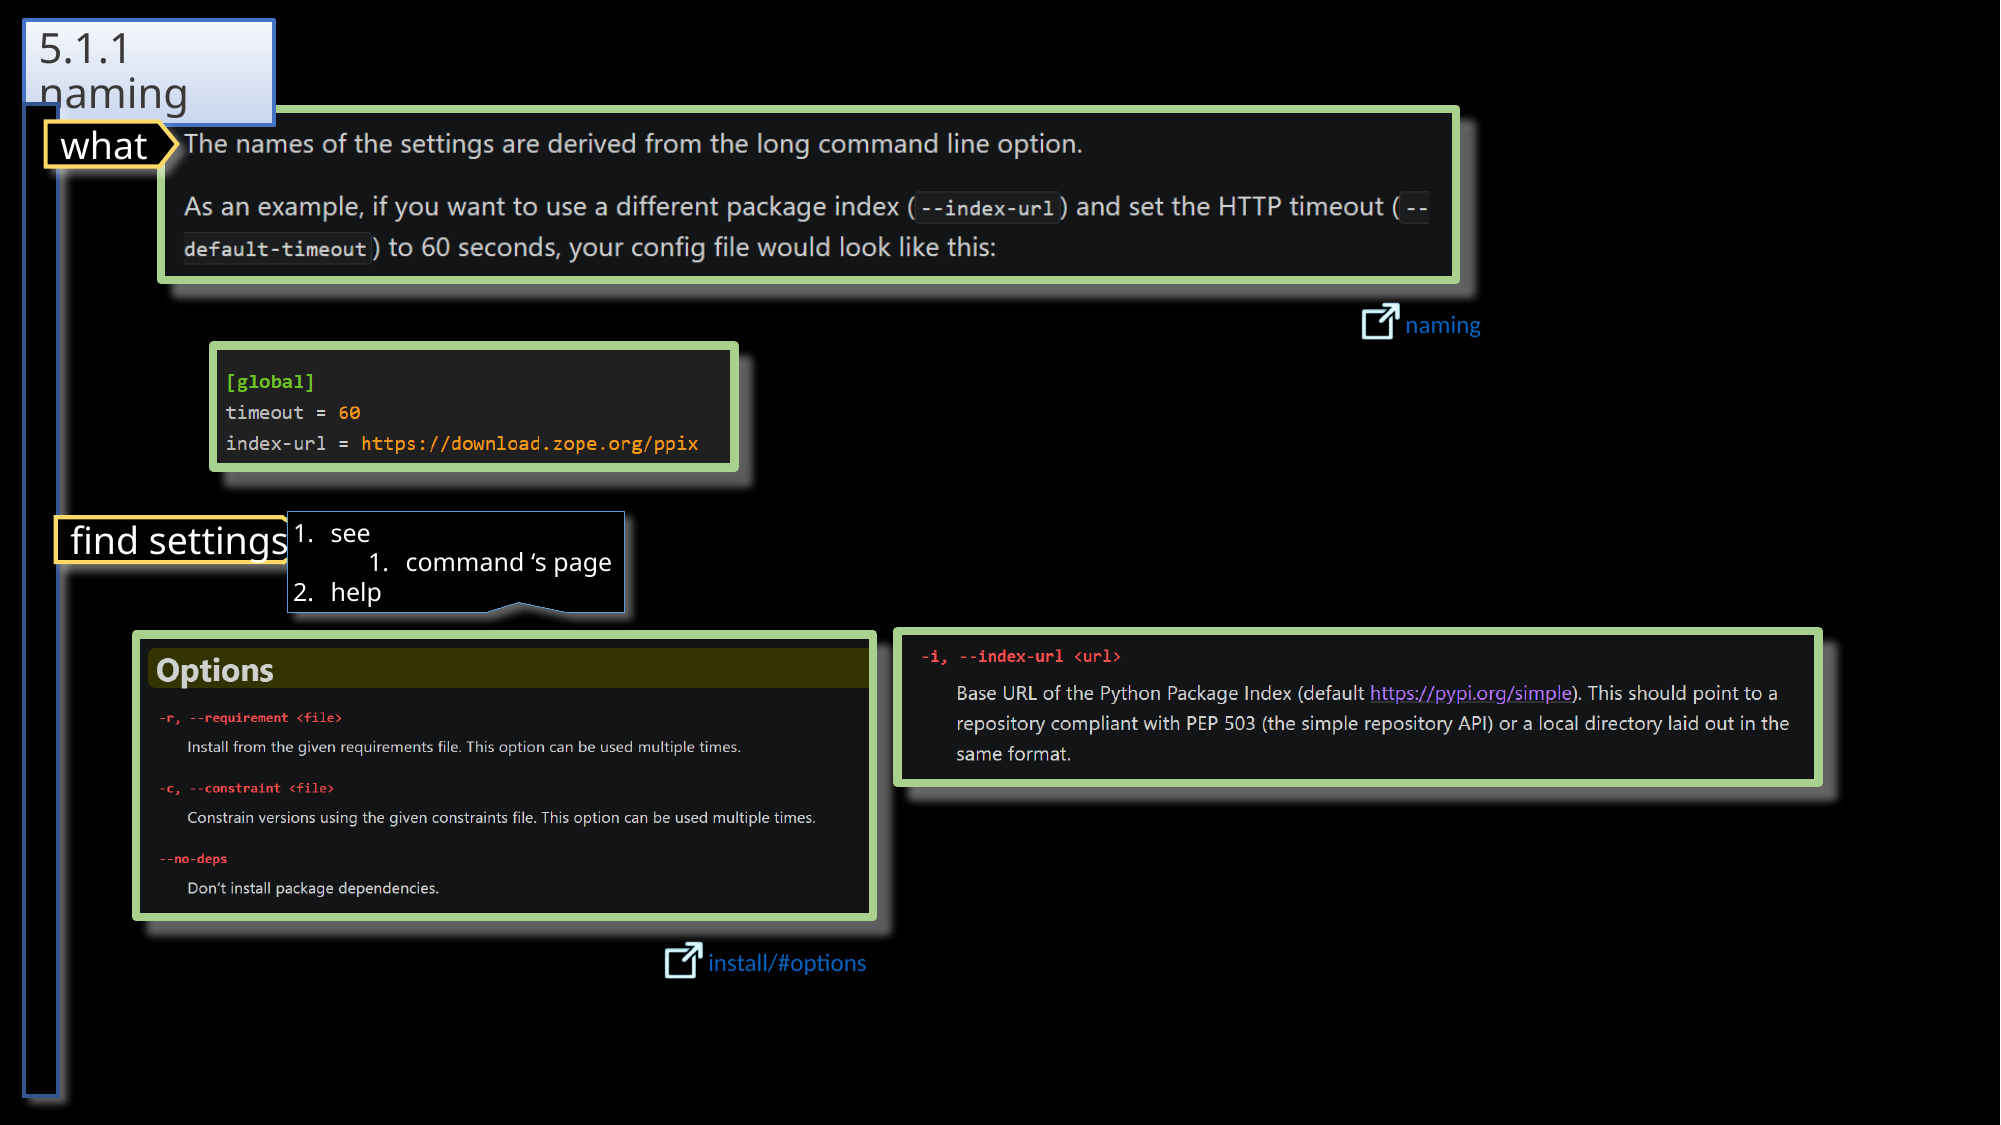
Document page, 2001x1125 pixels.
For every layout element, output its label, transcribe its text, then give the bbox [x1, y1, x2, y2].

text_box find settings [55, 517, 287, 563]
text_box [23, 103, 58, 1096]
text_box naming [1390, 300, 1497, 346]
picture [217, 349, 731, 464]
picture [165, 113, 1452, 276]
picture [660, 939, 707, 983]
text_box what [45, 121, 178, 167]
text_box see command ‘s page help [287, 511, 625, 613]
title 5.1.1 naming [23, 20, 274, 89]
picture [901, 635, 1815, 779]
picture [139, 638, 869, 913]
text_box install/#options [693, 941, 882, 985]
picture [1357, 298, 1404, 345]
